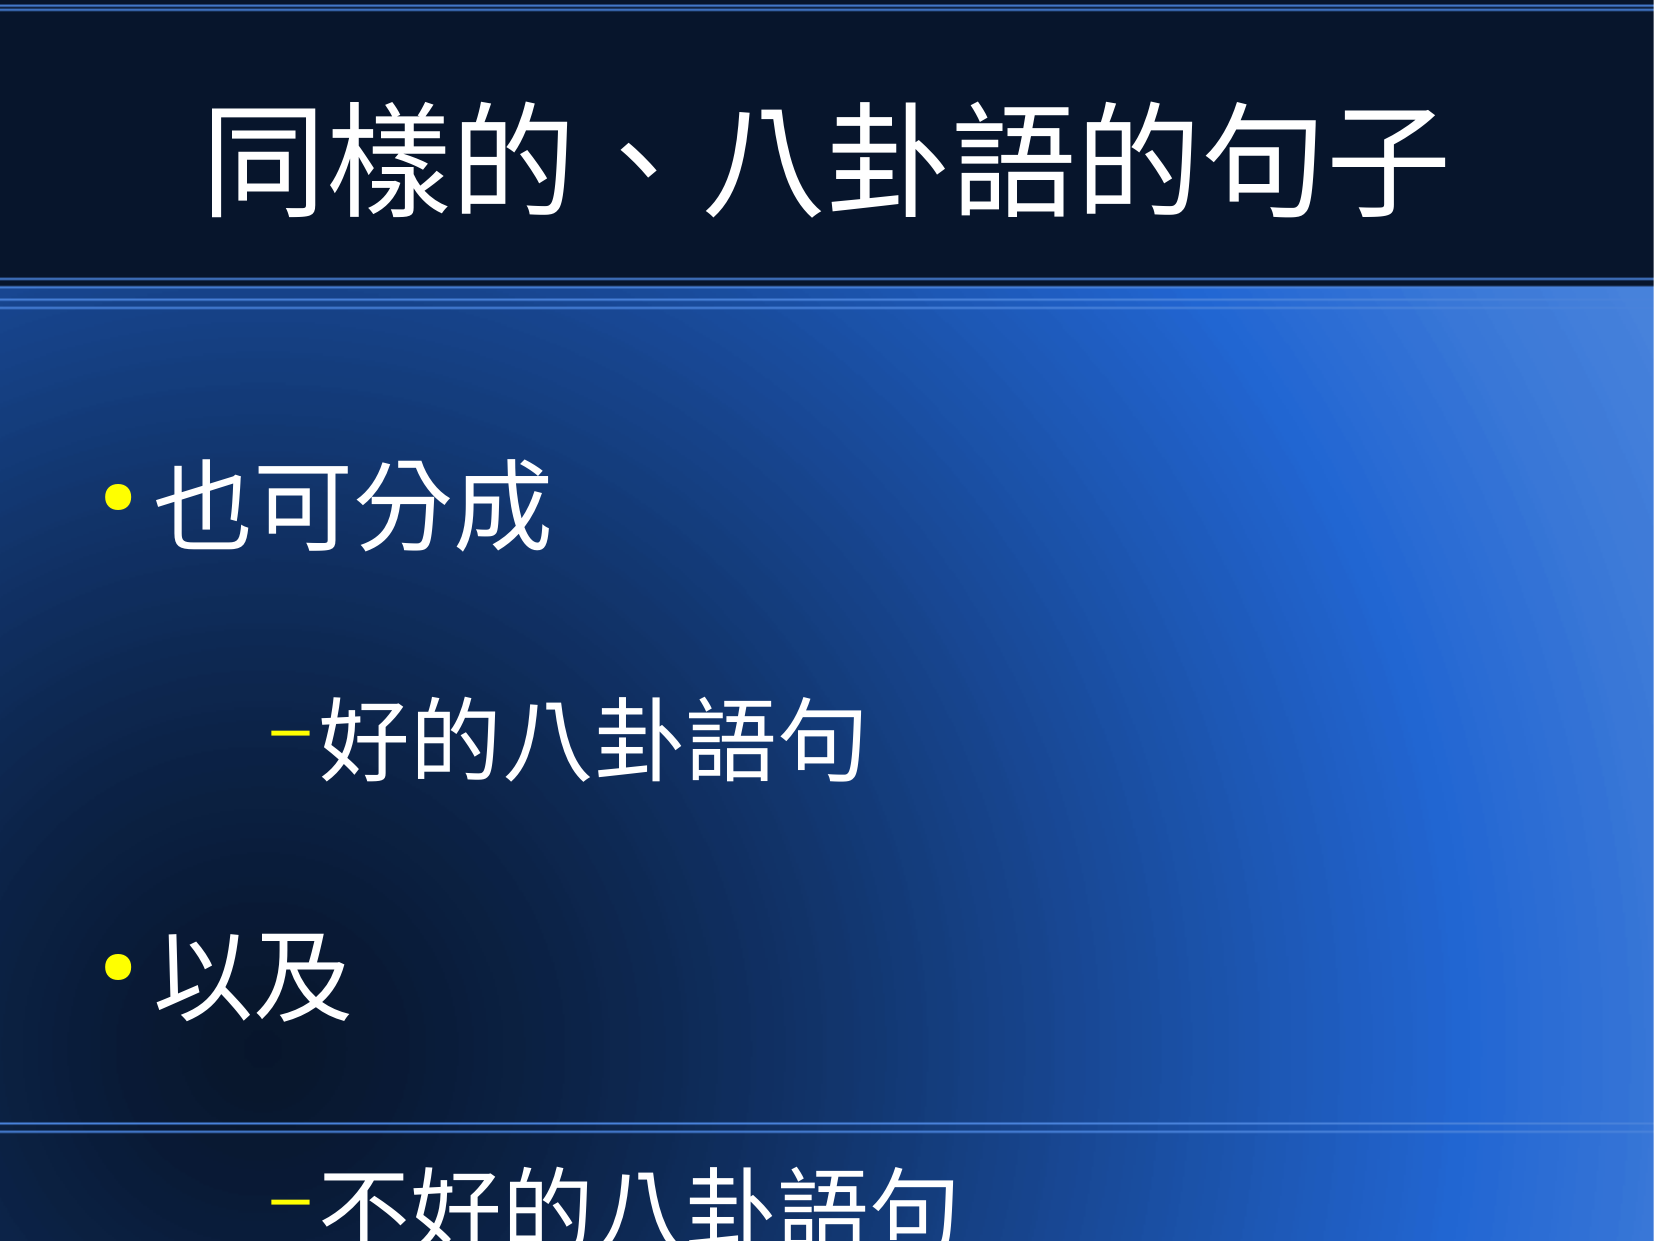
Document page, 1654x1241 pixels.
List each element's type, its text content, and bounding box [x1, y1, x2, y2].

picture [0, 0, 1654, 1241]
list 也可分成 好的八卦語句 以及 不好的八卦語句 [82, 355, 1571, 1241]
title 同樣的、八卦語的句子 [82, 49, 1571, 257]
